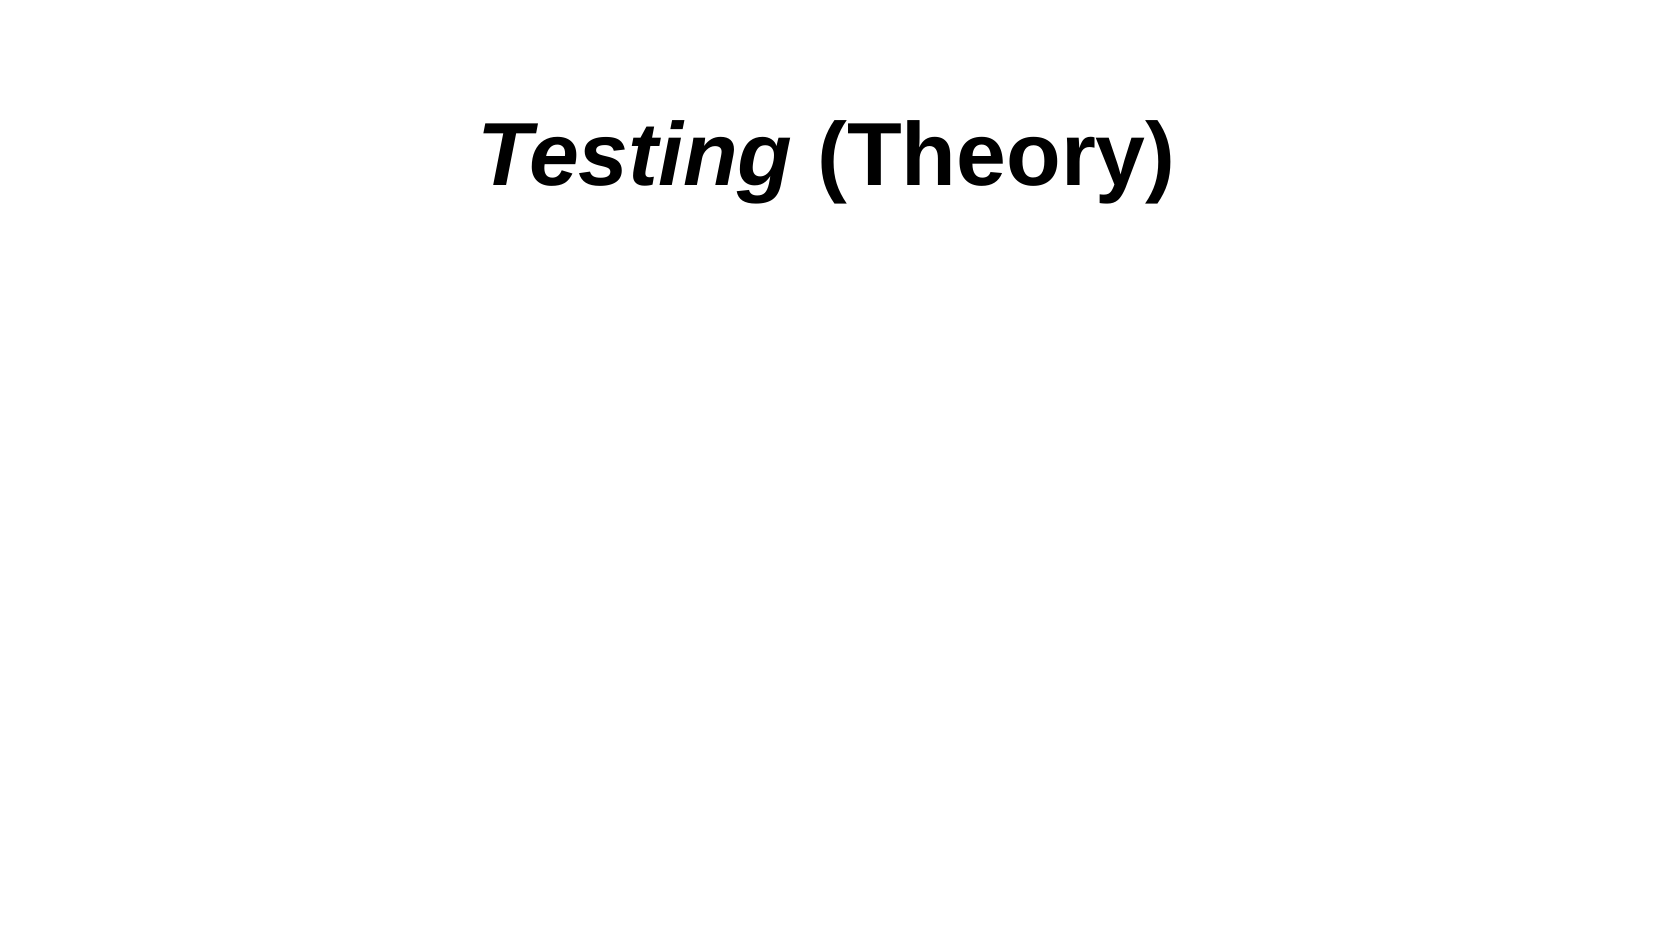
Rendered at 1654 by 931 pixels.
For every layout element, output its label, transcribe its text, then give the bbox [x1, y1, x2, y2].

title Testing (Theory) [82, 76, 1571, 233]
